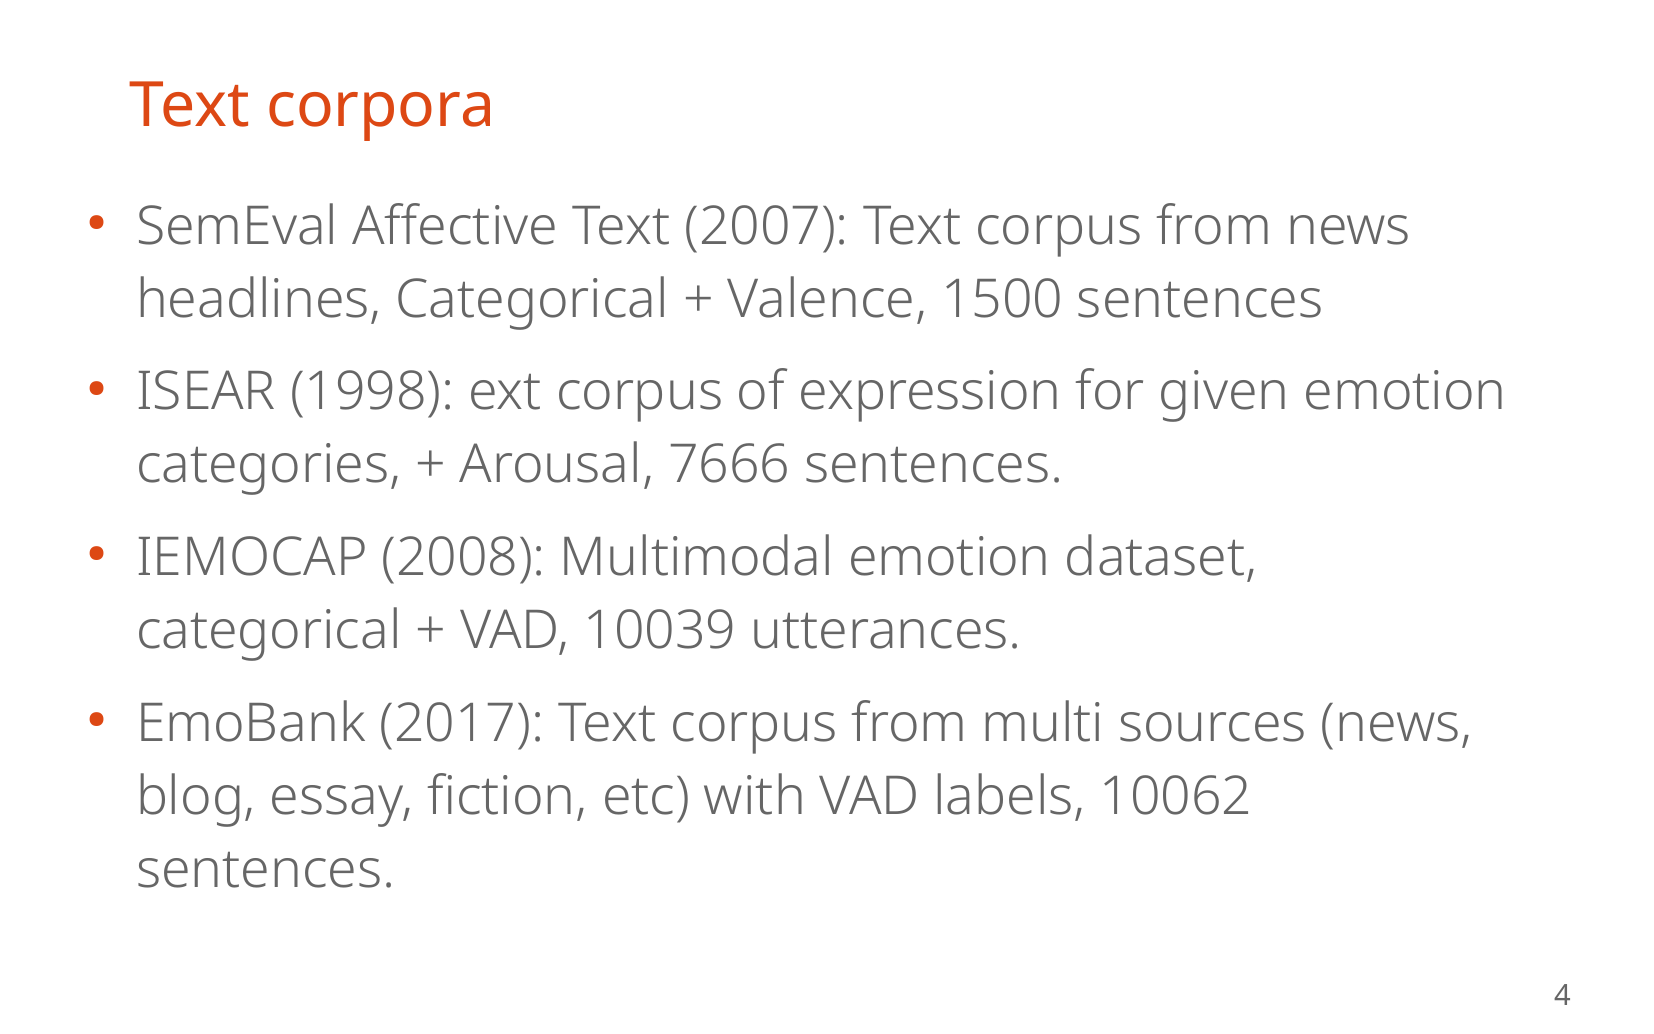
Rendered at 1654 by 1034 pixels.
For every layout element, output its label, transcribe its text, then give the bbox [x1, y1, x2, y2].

title Text corpora [129, 49, 1518, 155]
list SemEval Affective Text (2007): Text corpus from news headlines, Categorical + Valence, 1500 sentences ISEAR (1998): ext corpus of expression for given emotion categories, + Arousal, 7666 sentences. IEMOCAP (2008): Multimodal emotion dataset, categorical + VAD, 10039 utterances. EmoBank (2017): Text corpus from multi sources (news, blog, essay, fiction, etc) with VAD labels, 10062 sentences. [70, 186, 1518, 916]
